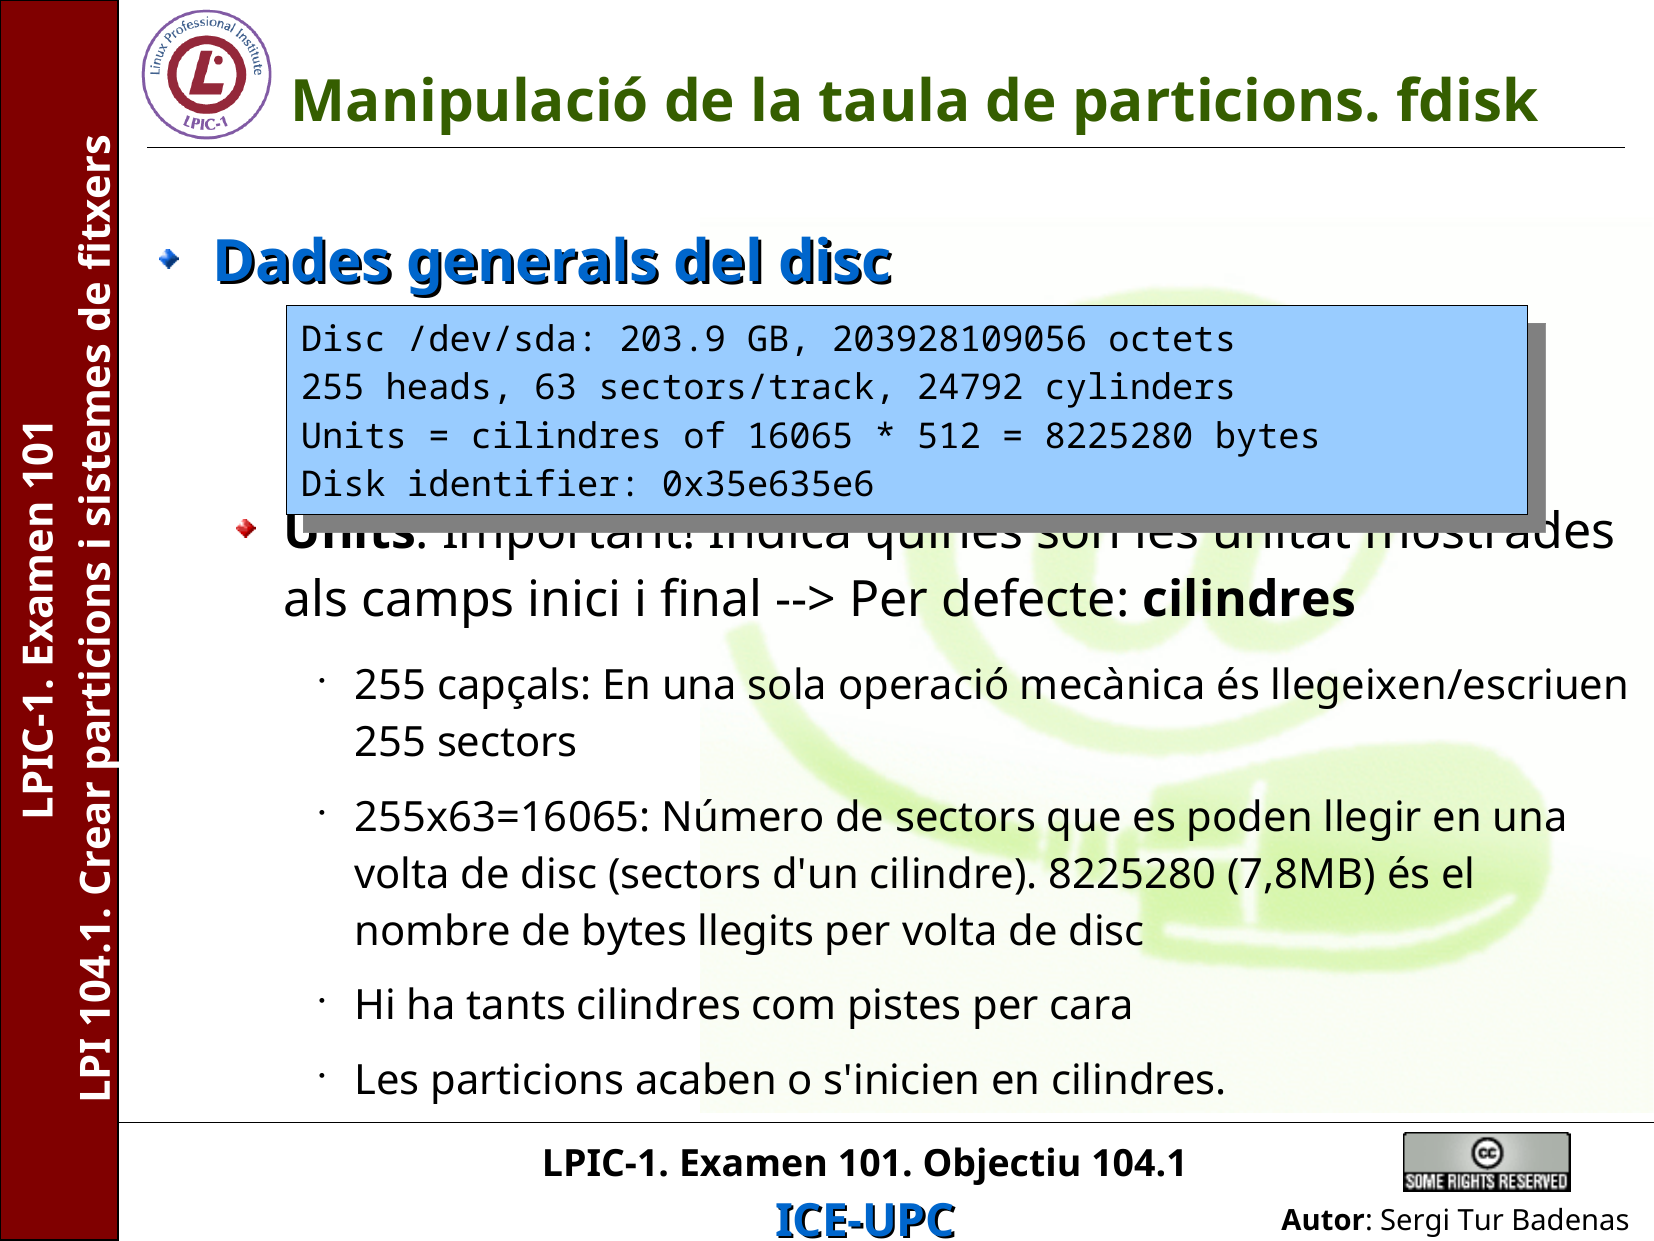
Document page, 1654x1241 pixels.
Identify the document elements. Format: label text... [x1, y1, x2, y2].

picture [709, 1074, 722, 1091]
picture [700, 217, 1654, 1113]
picture [997, 1074, 1009, 1081]
picture [937, 1074, 949, 1081]
picture [793, 1074, 806, 1091]
picture [733, 1074, 745, 1081]
list Dades generals del disc Units: Important! Indica quines són les unitat mostrades als camps inici i final --> Per defecte: cilindres 255 capçals: En una sola operació mecànica és llegeixen/escriuen 255 sectors 255x63=16065: Número de sectors que es poden llegir en una volta de disc (sectors d'un cilindre). 8225280 (7,8MB) és el nombre de bytes llegits per volta de disc Hi ha tants cilindres com pistes per cara Les particions acaben o s'inicien en cilindres. [141, 219, 1630, 1074]
text_box Disc /dev/sda: 203.9 GB, 203928109056 octets 255 heads, 63 sectors/track, 24792 cylinders Units = cilindres of 16065 * 512 = 8225280 bytes Disk identifier: 0x35e635e6 [286, 305, 1528, 463]
picture [1403, 1132, 1571, 1192]
picture [1135, 1074, 1147, 1091]
picture [1178, 1074, 1190, 1081]
picture [135, 5, 277, 142]
title Manipulació de la taula de particions. fdisk [212, 56, 1617, 141]
